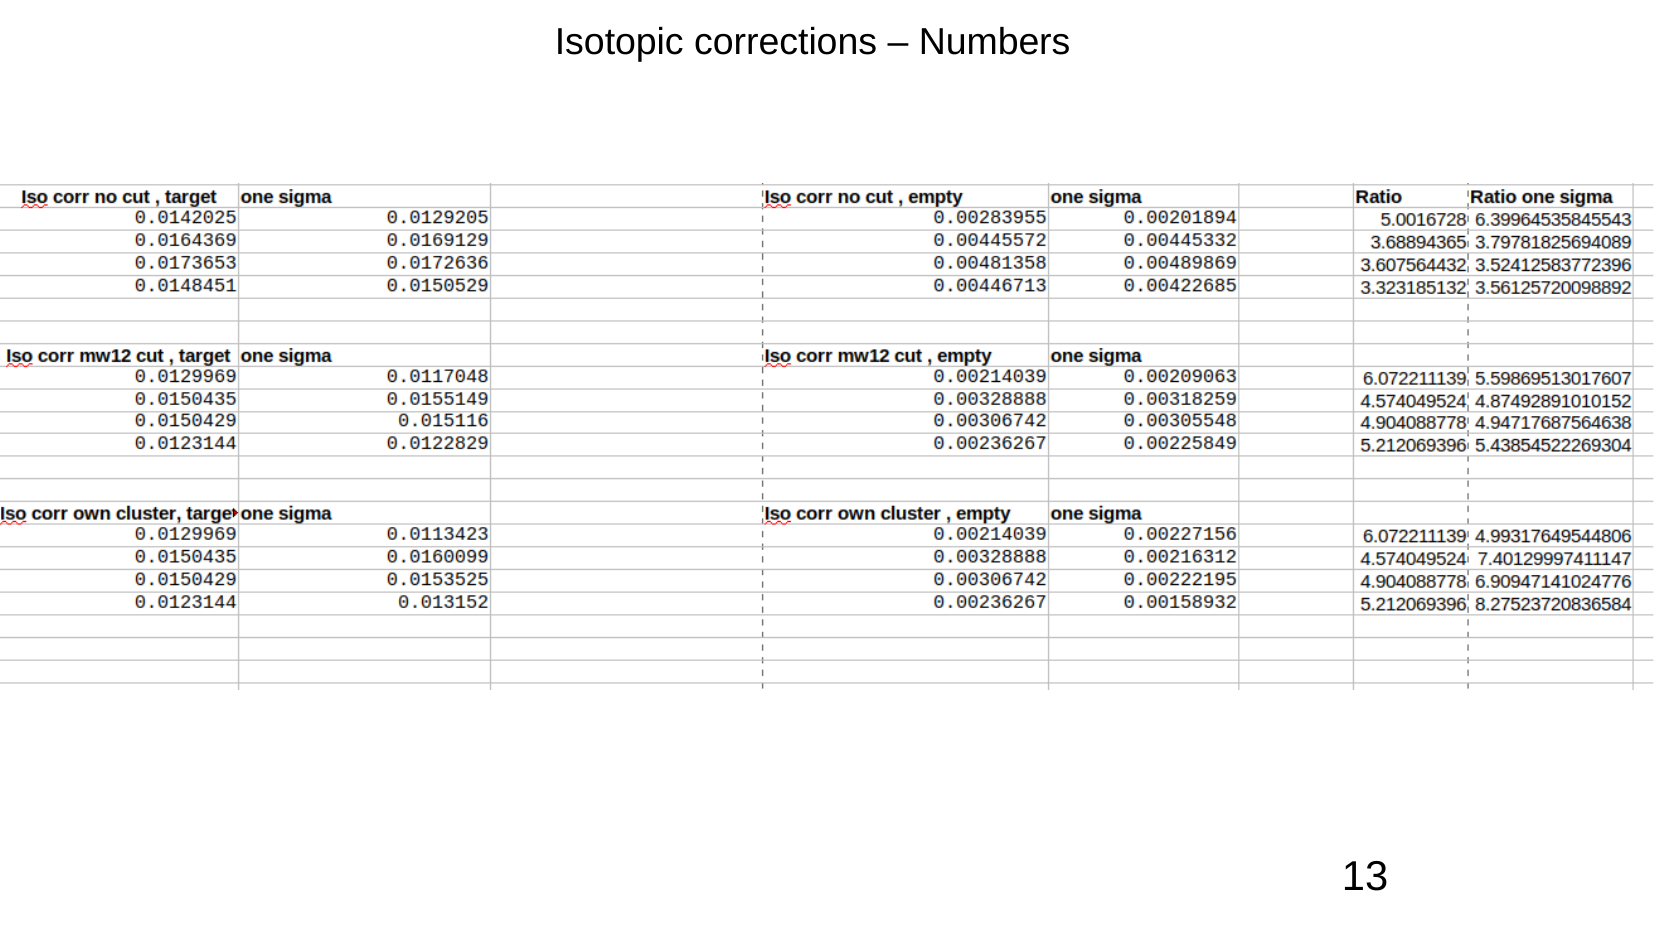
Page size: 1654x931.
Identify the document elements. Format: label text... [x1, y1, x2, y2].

text_box Isotopic corrections – Numbers [540, 13, 1120, 71]
picture [0, 183, 1654, 691]
